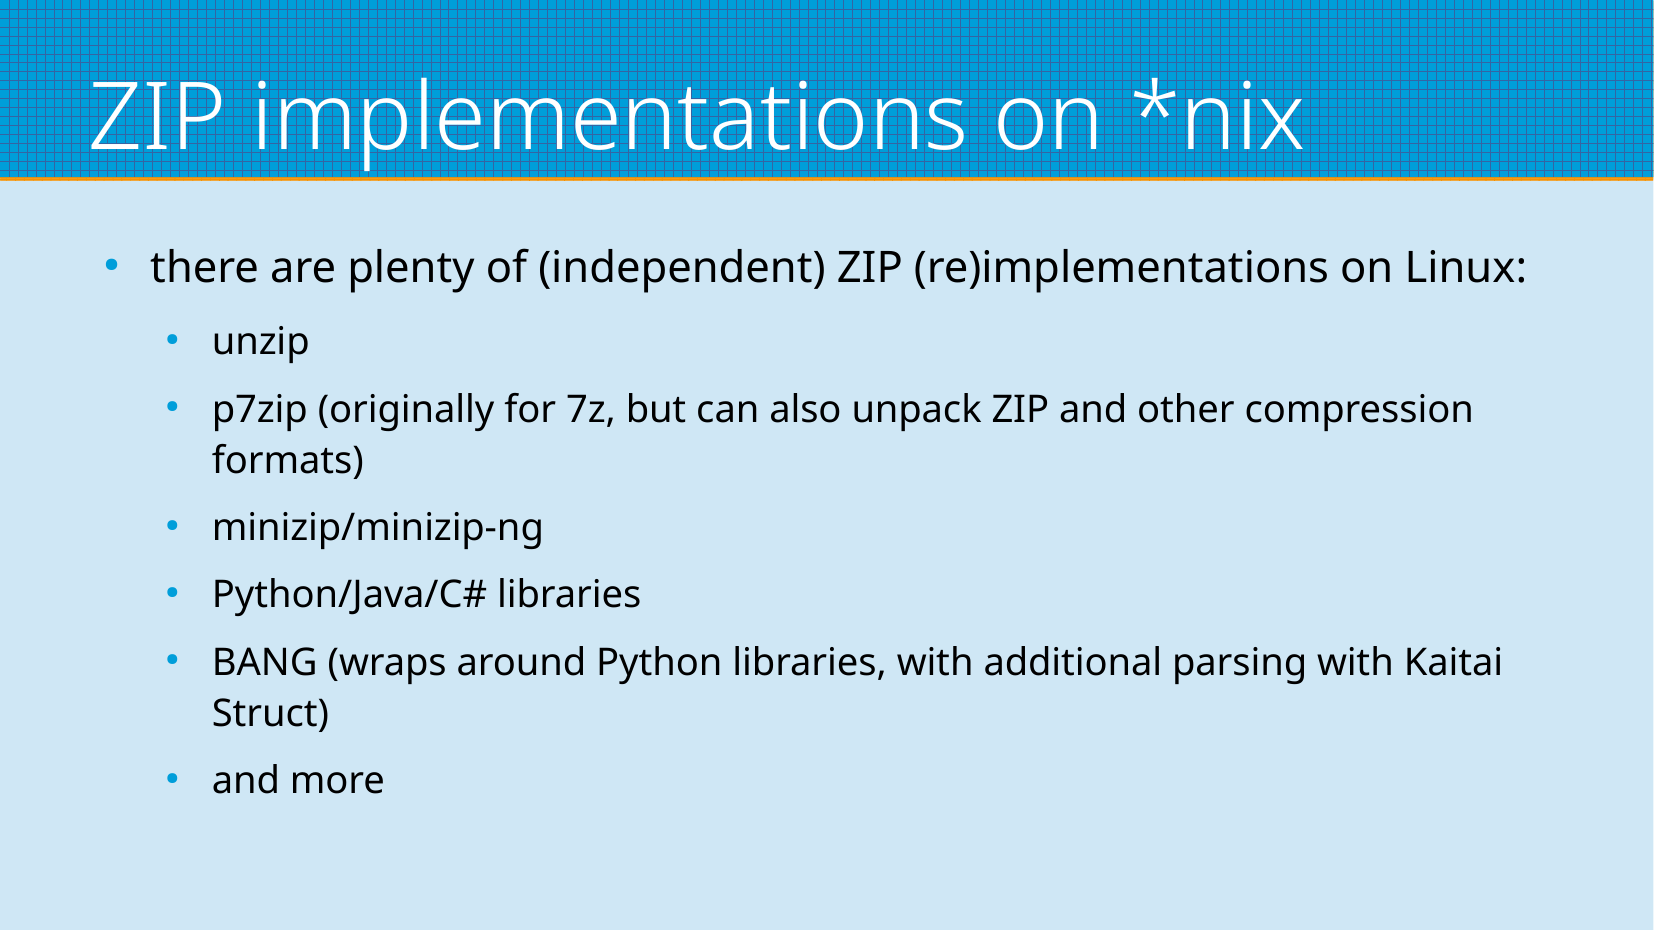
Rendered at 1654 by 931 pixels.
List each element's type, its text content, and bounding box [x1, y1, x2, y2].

list there are plenty of (independent) ZIP (re)implementations on Linux: unzip p7zip (originally for 7z, but can also unpack ZIP and other compression formats) minizip/minizip-ng Python/Java/C# libraries BANG (wraps around Python libraries, with additional parsing with Kaitai Struct) and more [88, 236, 1565, 813]
title ZIP implementations on *nix [88, 14, 1565, 178]
